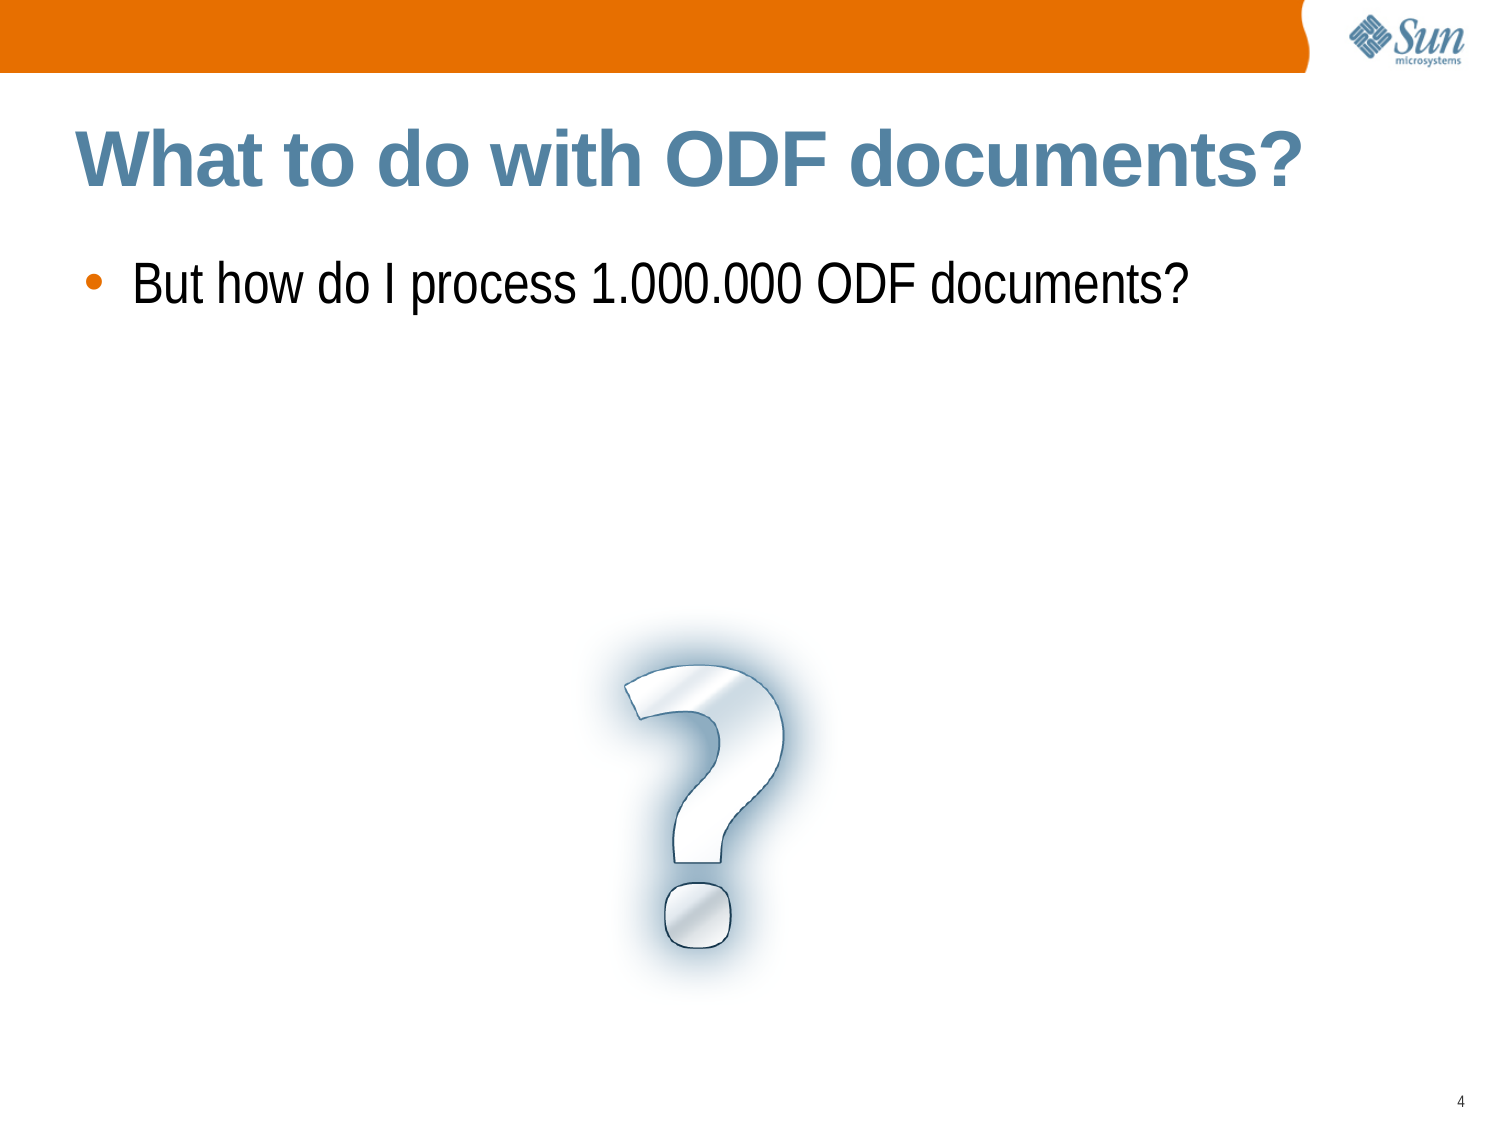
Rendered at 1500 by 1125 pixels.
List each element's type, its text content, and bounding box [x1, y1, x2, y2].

list But how do I process 1.000.000 ODF documents? [64, 258, 1401, 1062]
picture [412, 586, 1004, 1005]
title What to do with ODF documents? [75, 123, 1437, 227]
picture [0, 0, 1500, 73]
